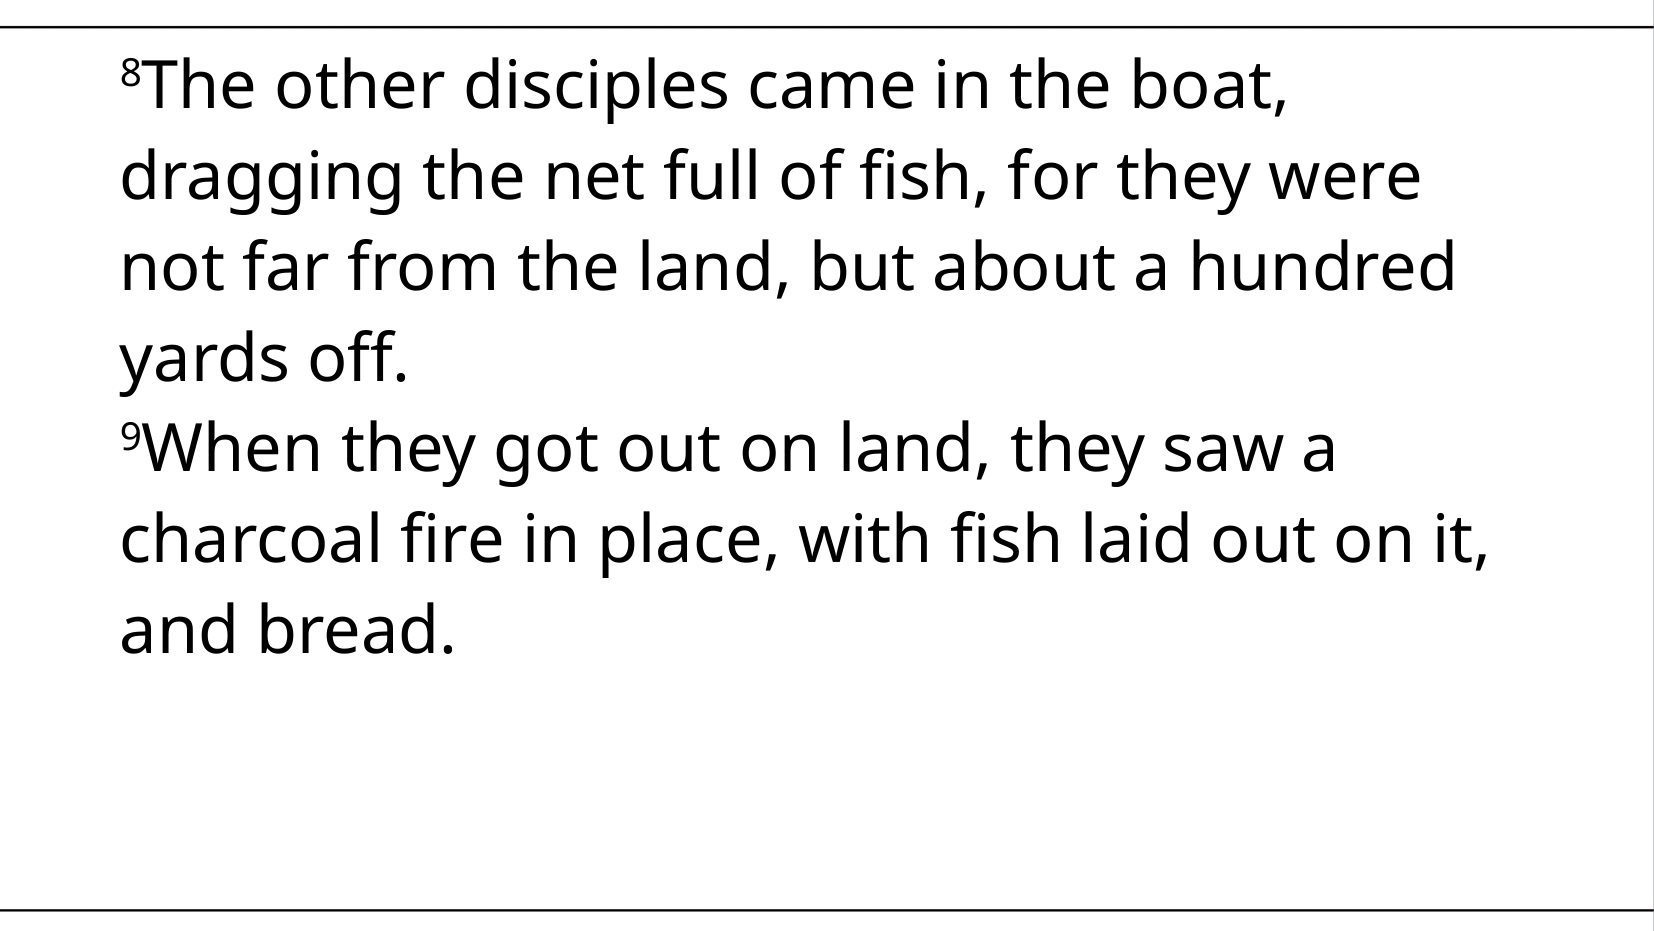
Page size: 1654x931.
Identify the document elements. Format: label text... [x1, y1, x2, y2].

text_box 8The other disciples came in the boat, dragging the net full of fish, for they were not far from the land, but about a hundred yards off. 9When they got out on land, they saw a charcoal fire in place, with fish laid out on it, and bread. [105, 30, 1561, 489]
picture [0, 0, 1654, 931]
